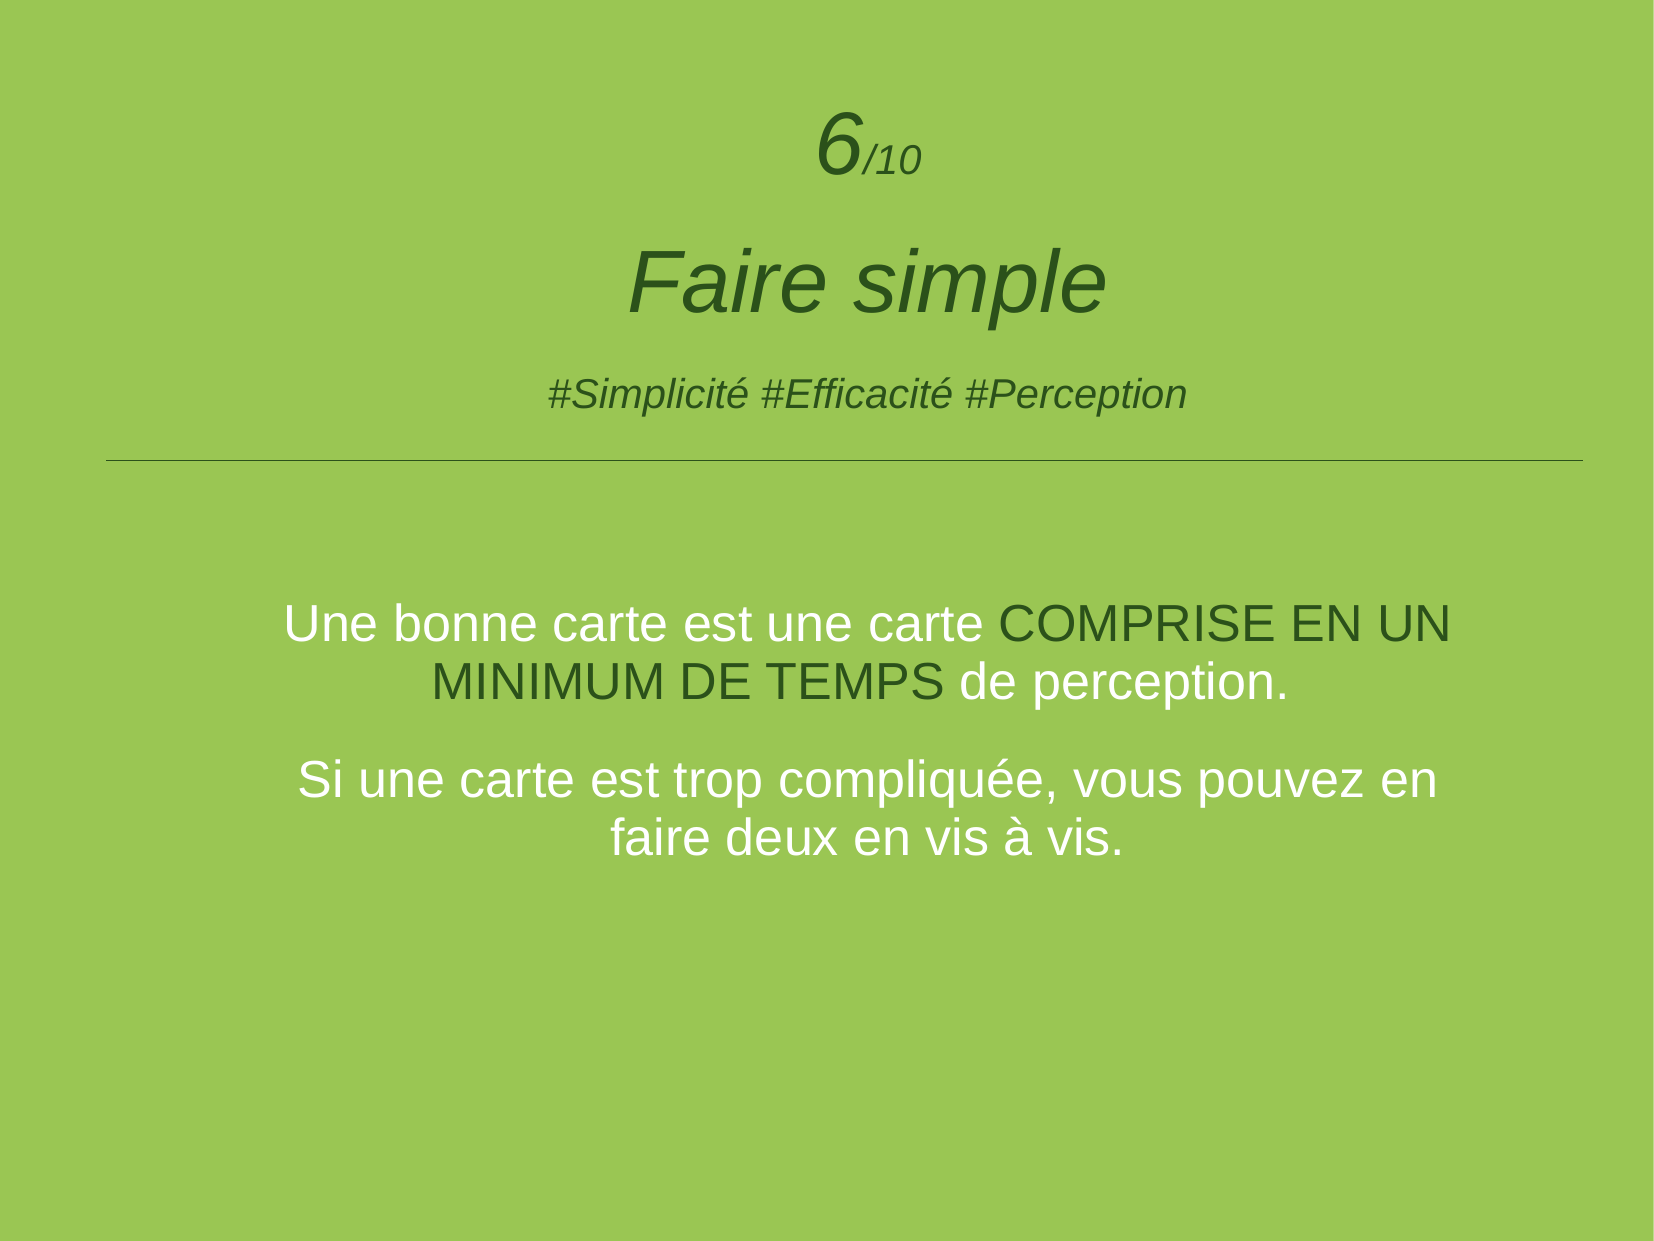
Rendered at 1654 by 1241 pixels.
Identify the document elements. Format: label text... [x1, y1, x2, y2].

list 6/10 Faire simple #Simplicité #Efficacité #Perception Une bonne carte est une carte COMPRISE EN UN MINIMUM DE TEMPS de perception. Si une carte est trop compliquée, vous pouvez en faire deux en vis à vis. [271, 461, 1465, 1193]
list 6/10 Faire simple #Simplicité #Efficacité #Perception Une bonne carte est une carte COMPRISE EN UN MINIMUM DE TEMPS de perception. Si une carte est trop compliquée, vous pouvez en faire deux en vis à vis. [271, 94, 1465, 460]
